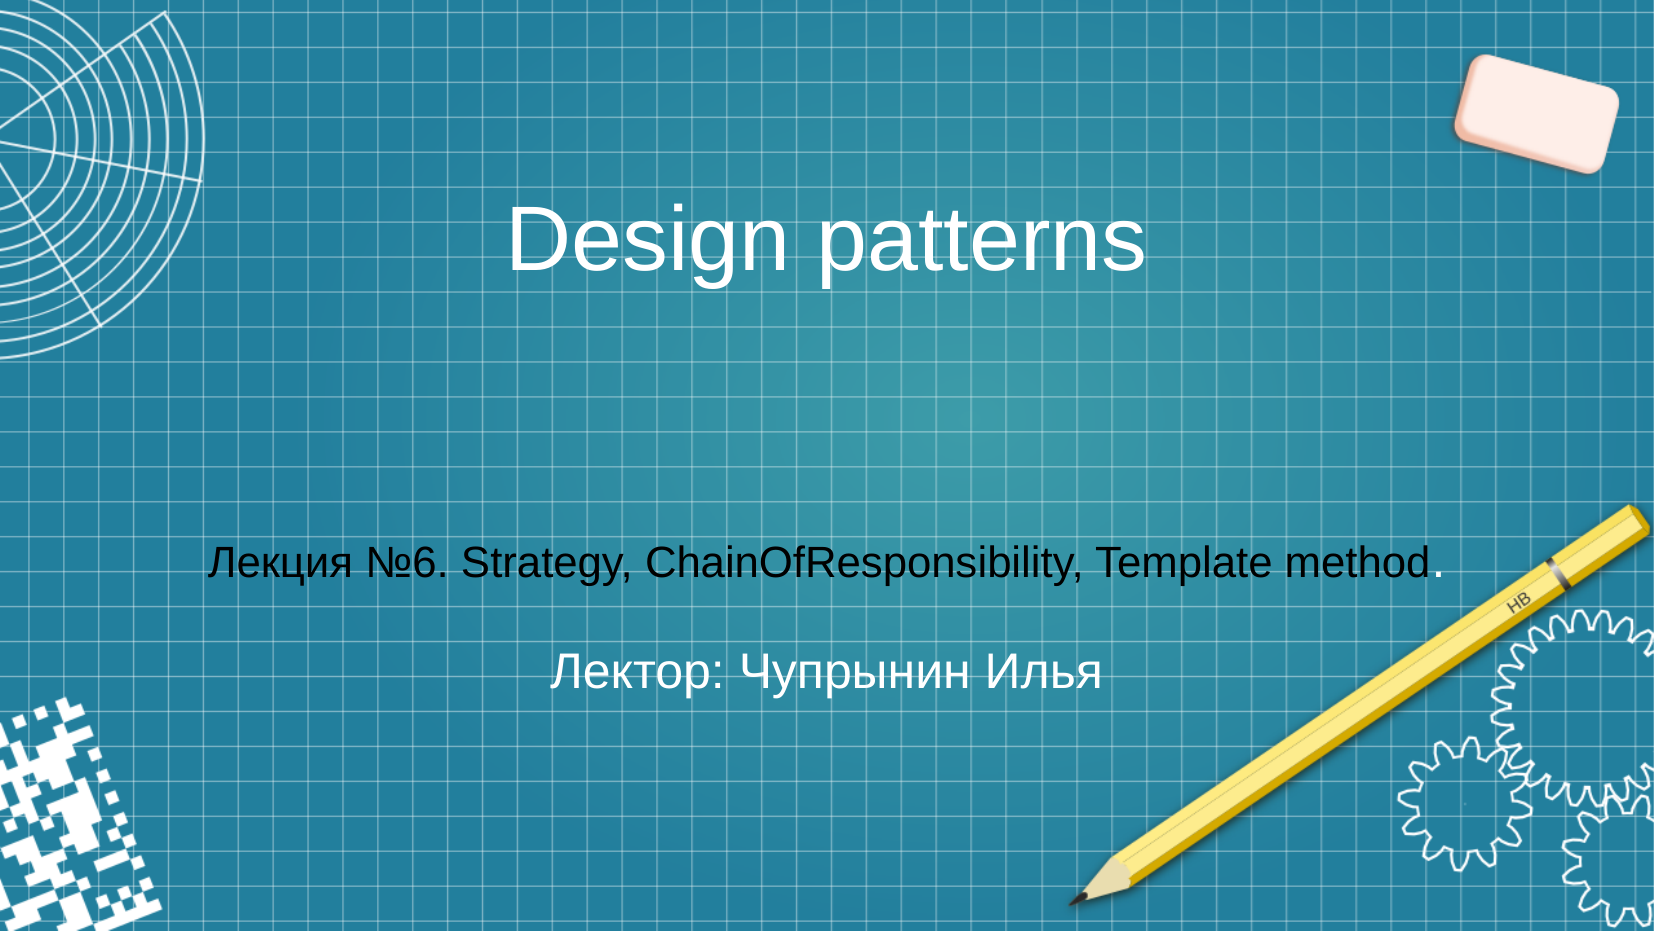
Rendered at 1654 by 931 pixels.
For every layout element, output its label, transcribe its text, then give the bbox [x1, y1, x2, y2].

picture [0, 0, 1654, 931]
title Design patterns [82, 132, 1571, 346]
subtitle Лекция №6. Strategy, ChainOfResponsibility, Template method. Лектор: Чупрынин Илья [82, 389, 1571, 842]
